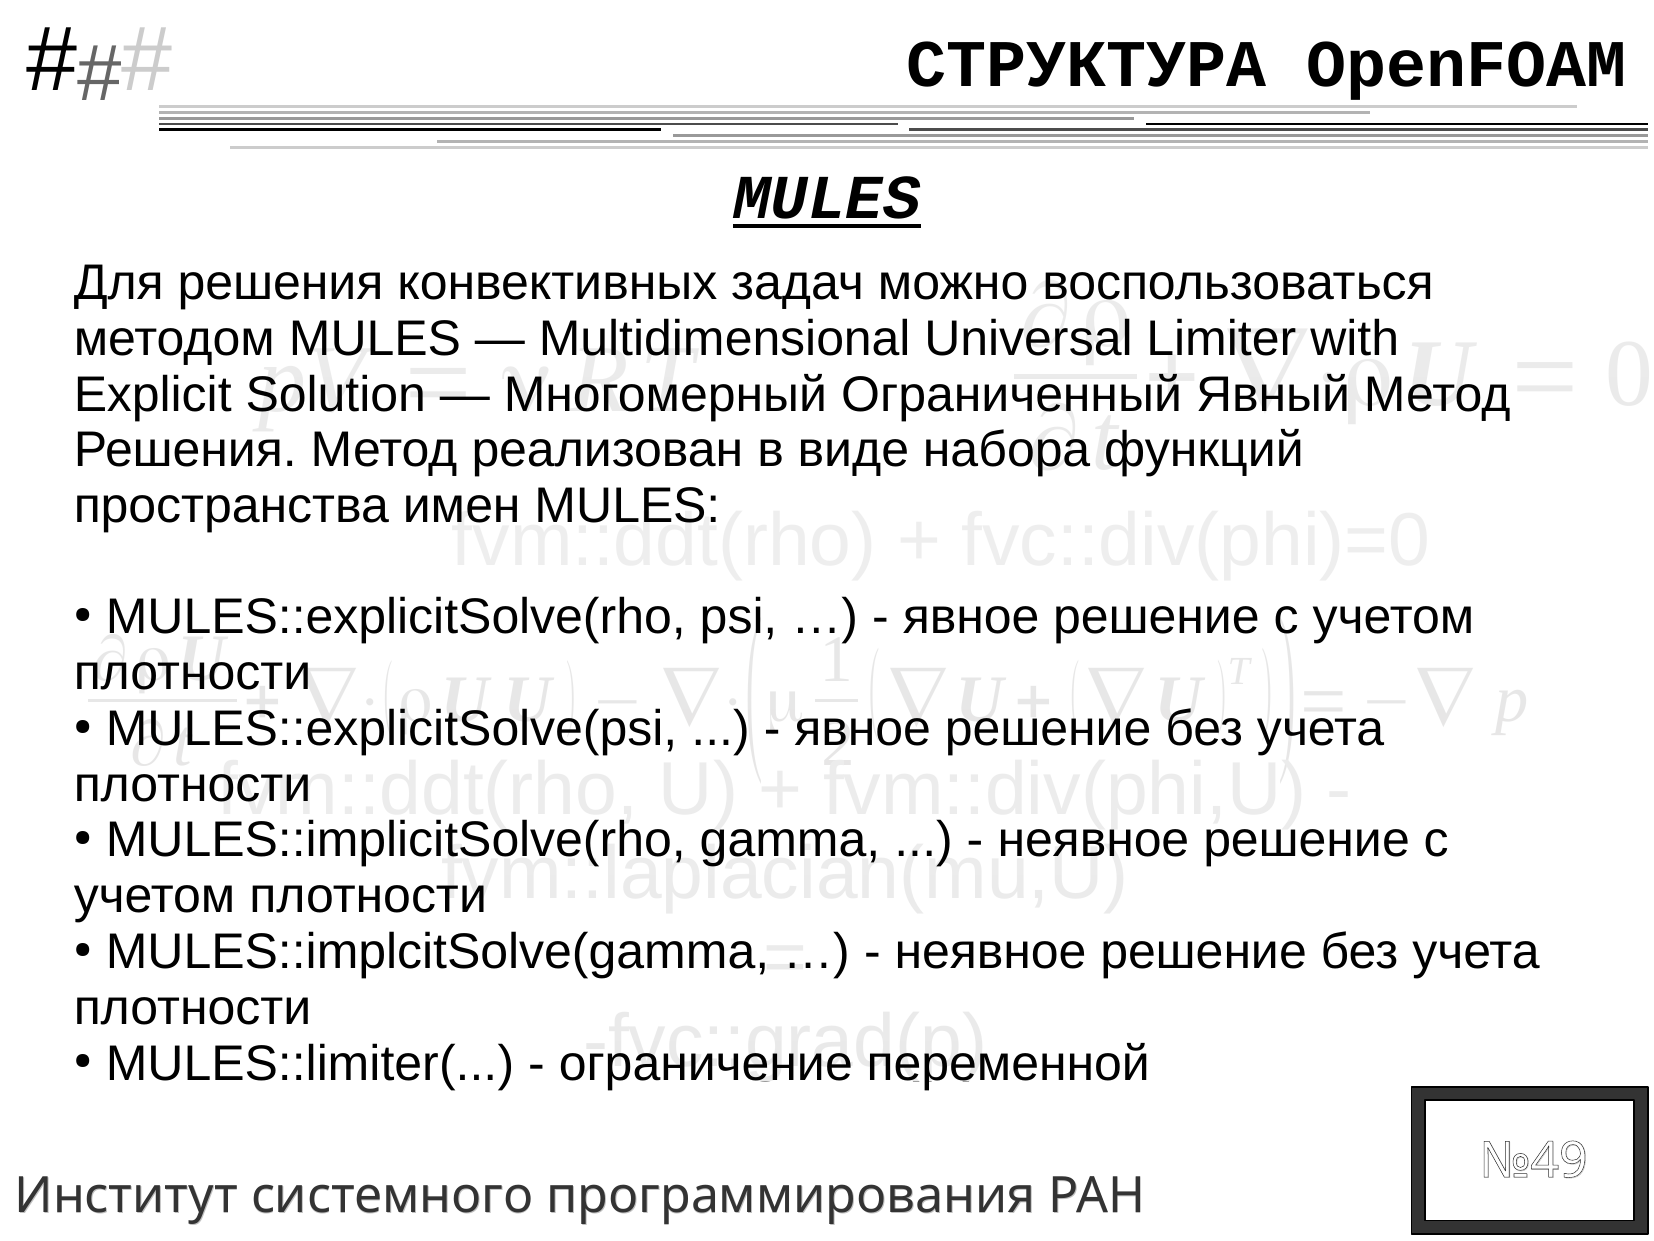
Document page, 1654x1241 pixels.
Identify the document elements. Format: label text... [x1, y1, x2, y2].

text_box Для решения конвективных задач можно воспользоваться методом MULES — Multidimensional Universal Limiter with Explicit Solution — Многомерный Ограниченный Явный Метод Решения. Метод реализован в виде набора функций пространства имен MULES: MULES::explicitSolve(rho, psi, …) - явное решение с учетом плотности MULES::explicitSolve(psi, ...) - явное решение без учета плотности MULES::implicitSolve(rho, gamma, ...) - неявное решение с учетом плотности MULES::implcitSolve(gamma, …) - неявное решение без учета плотности MULES::limiter(...) - ограничение переменной [59, 246, 1565, 1098]
title MULES [0, 147, 1654, 257]
